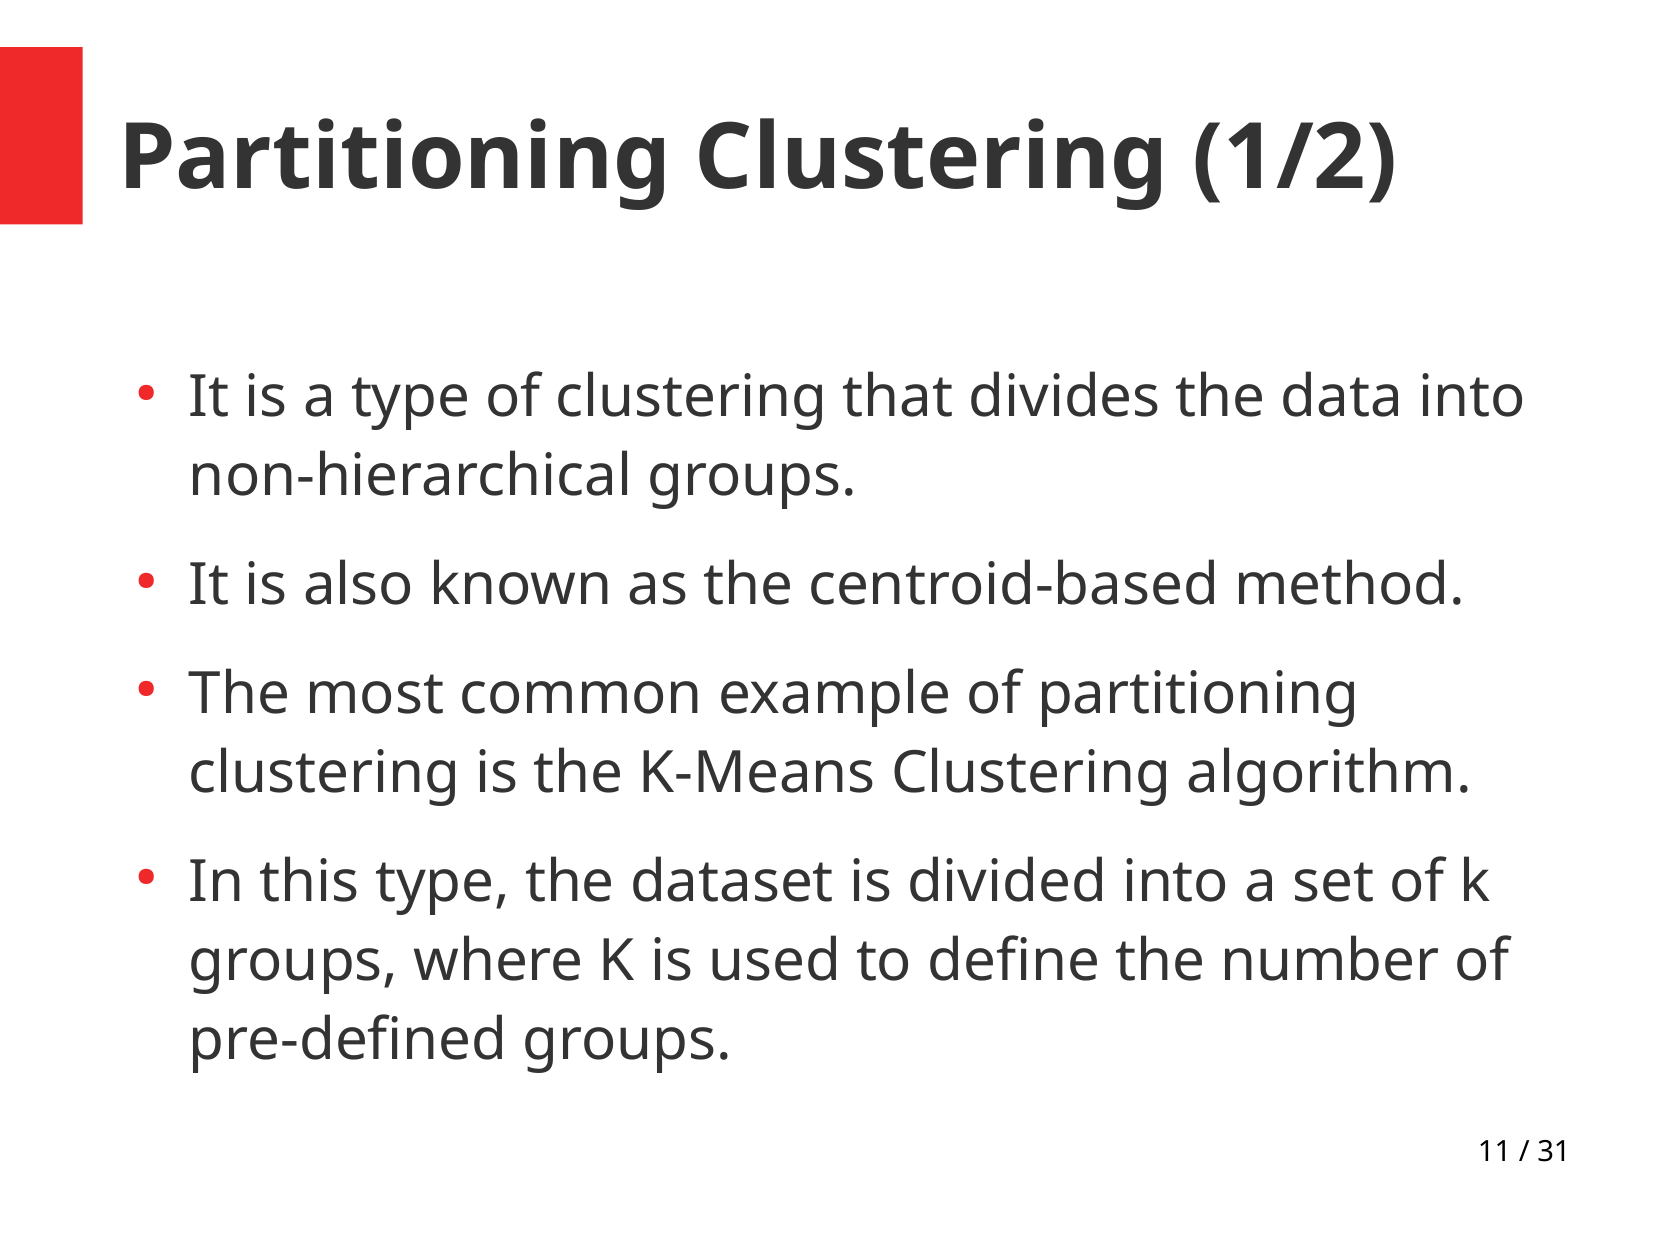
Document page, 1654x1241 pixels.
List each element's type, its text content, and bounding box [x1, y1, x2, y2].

title Partitioning Clustering (1/2) [118, 49, 1571, 257]
list It is a type of clustering that divides the data into non-hierarchical groups. It is also known as the centroid-based method. The most common example of partitioning clustering is the K-Means Clustering algorithm. In this type, the dataset is divided into a set of k groups, where K is used to define the number of pre-defined groups. [118, 354, 1536, 1074]
